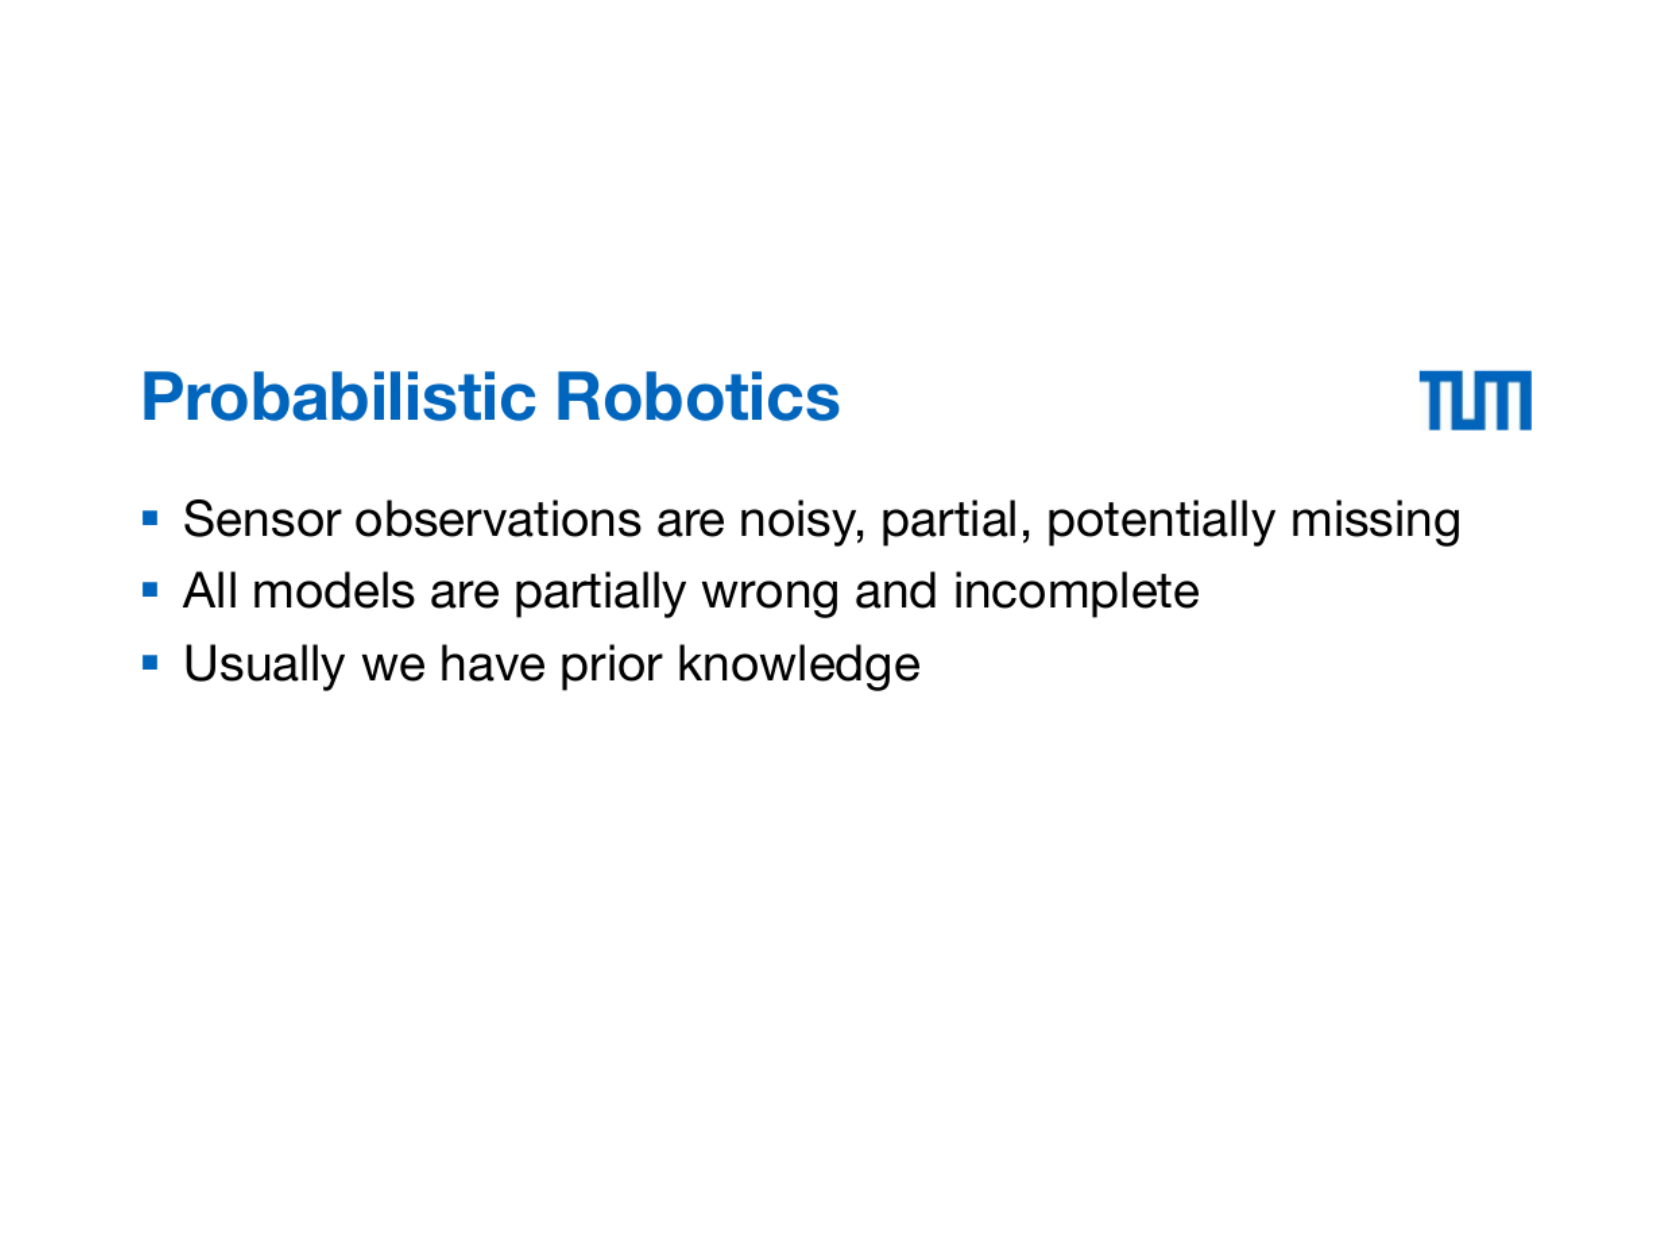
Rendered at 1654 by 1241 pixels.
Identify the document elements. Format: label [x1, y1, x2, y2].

picture [82, 347, 1571, 952]
